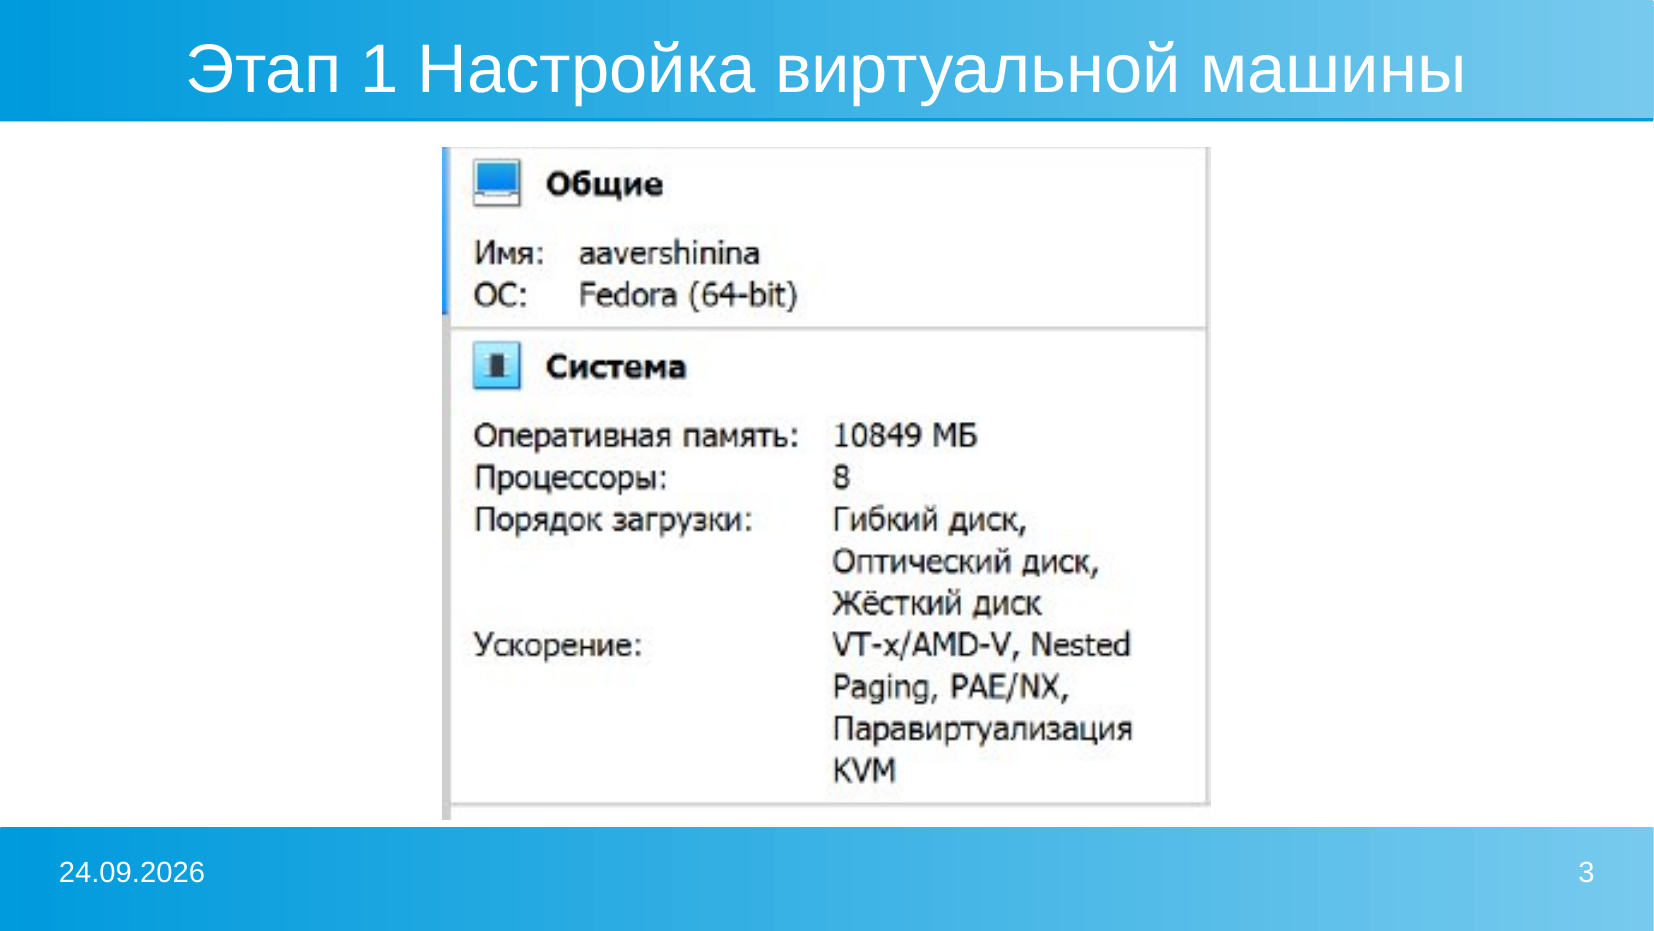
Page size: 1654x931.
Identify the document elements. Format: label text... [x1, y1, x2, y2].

title Этап 1 Настройка виртуальной машины [59, 29, 1595, 108]
picture [442, 147, 1211, 820]
